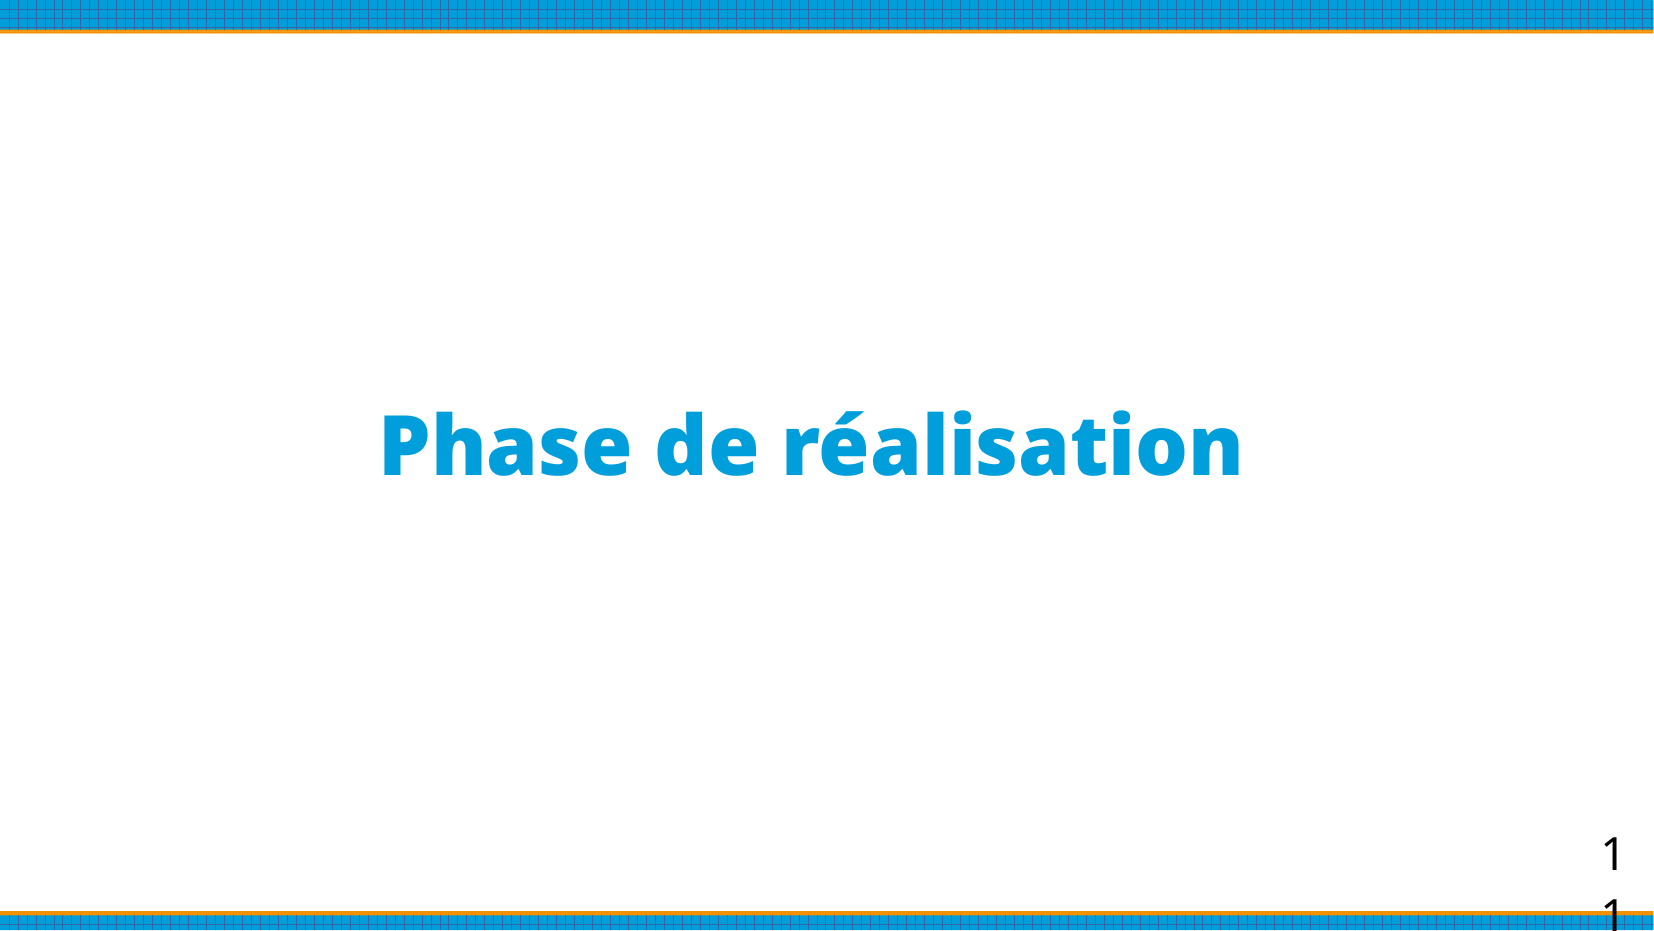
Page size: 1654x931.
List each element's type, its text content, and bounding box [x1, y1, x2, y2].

subtitle Phase de réalisation [324, 384, 1300, 502]
text_box 11 [1594, 852, 1654, 916]
